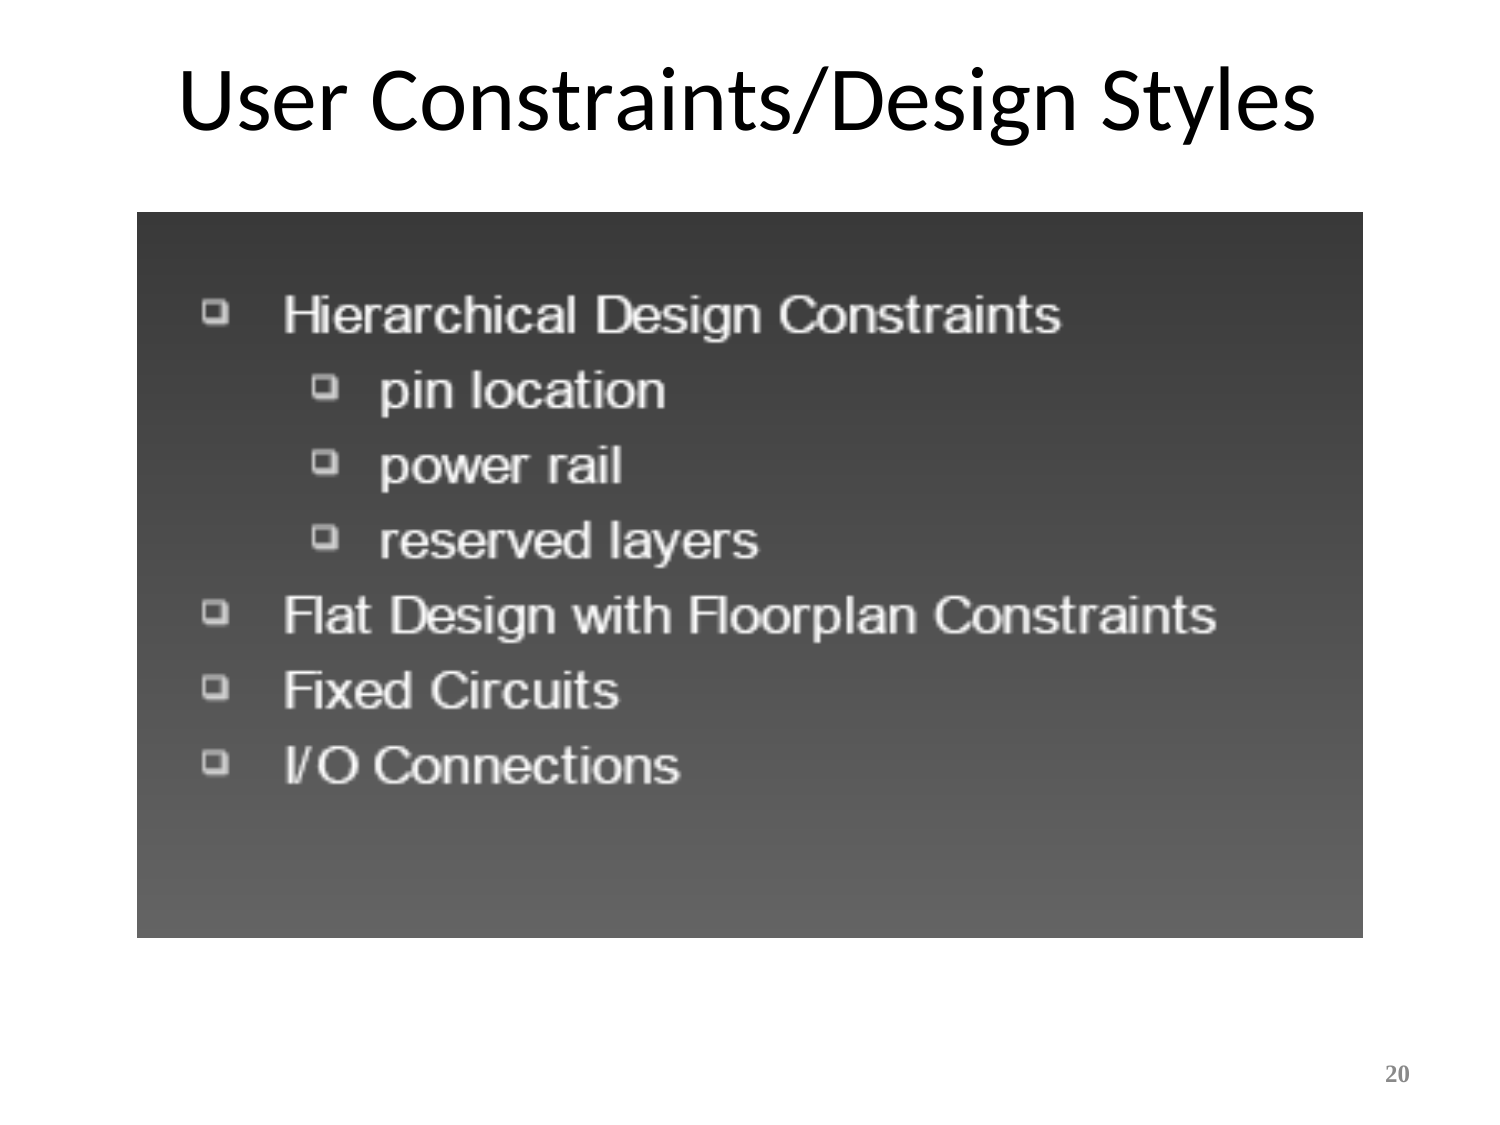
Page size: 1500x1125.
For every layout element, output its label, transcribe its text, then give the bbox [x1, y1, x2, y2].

text_box <number> [1074, 1042, 1426, 1103]
title User Constraints/Design Styles [0, 0, 1500, 188]
picture [137, 212, 1363, 938]
